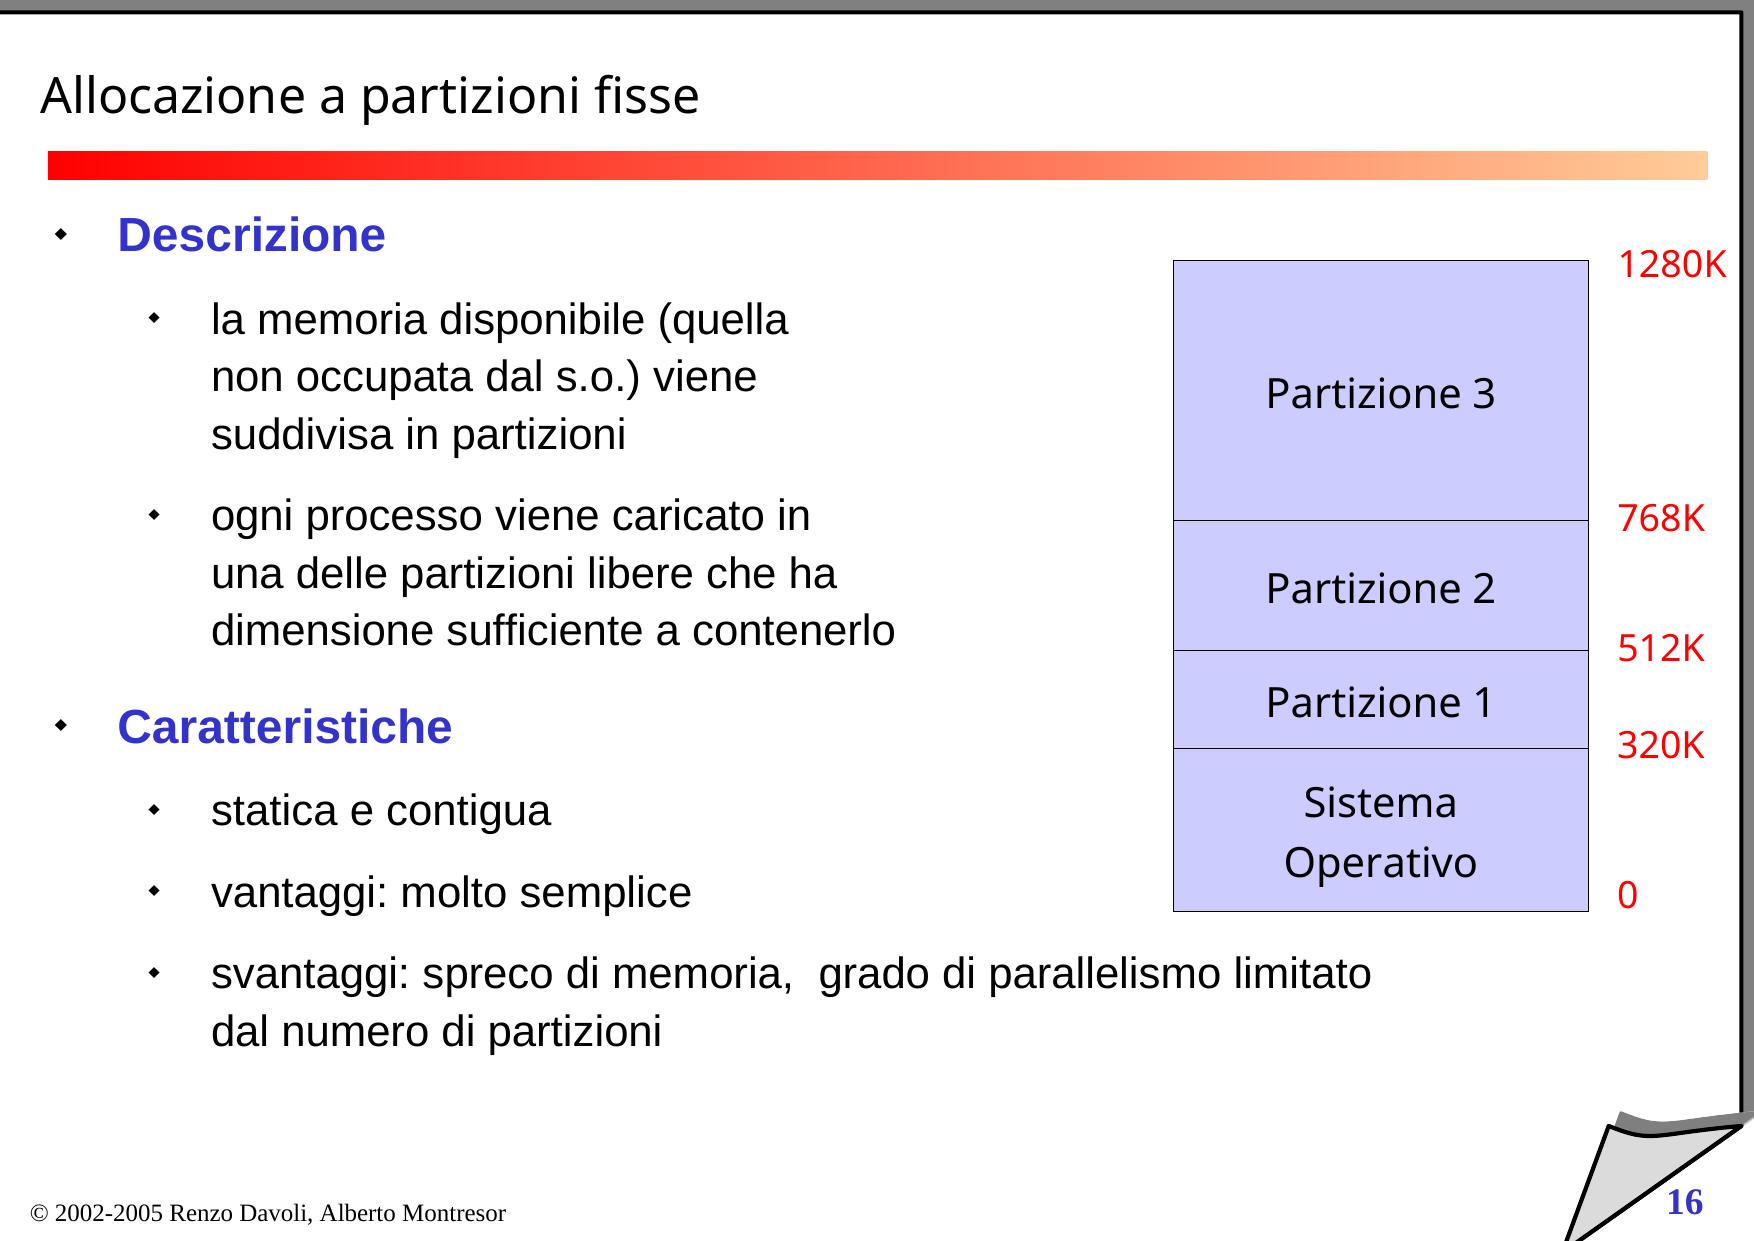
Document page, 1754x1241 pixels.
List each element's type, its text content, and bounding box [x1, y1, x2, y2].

text_box Partizione 3 [1173, 260, 1589, 520]
text_box 1280K [1617, 234, 1746, 293]
text_box 512K [1617, 618, 1718, 677]
text_box 320K [1617, 716, 1725, 775]
text_box Partizione 2 [1173, 520, 1589, 651]
text_box Partizione 1 [1173, 651, 1589, 748]
title Allocazione a partizioni fisse [40, 49, 1714, 144]
text_box 0 [1617, 865, 1645, 924]
text_box Sistema Operativo [1173, 748, 1589, 912]
list Descrizione la memoria disponibile (quella non occupata dal s.o.) viene suddivisa in partizioni ogni processo viene caricato in una delle partizioni libere che ha dimensione sufficiente a contenerlo Caratteristiche statica e contigua vantaggi: molto semplice svantaggi: spreco di memoria, grado di parallelismo limitato dal numero di partizioni [54, 207, 1692, 1142]
text_box 768K [1617, 488, 1726, 547]
